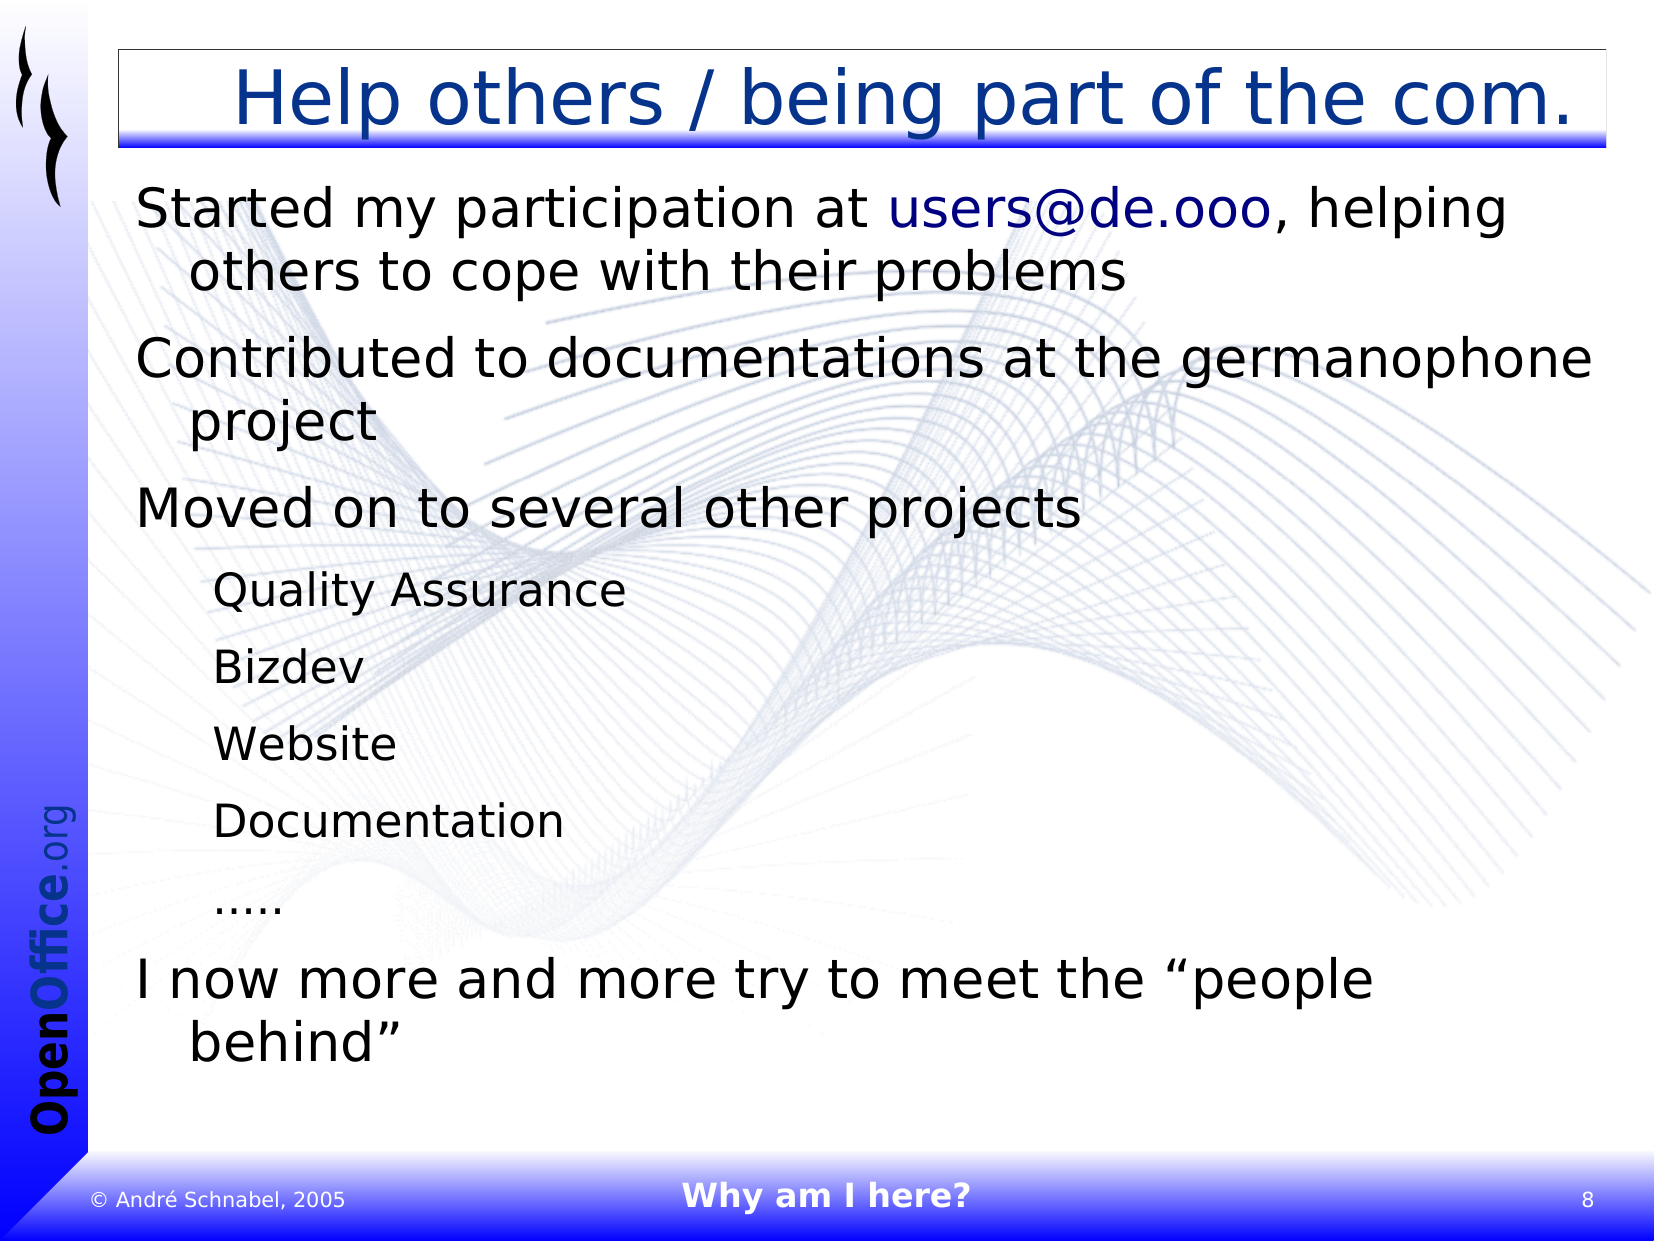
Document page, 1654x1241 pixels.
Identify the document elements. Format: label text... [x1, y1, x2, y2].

list Started my participation at users@de.ooo, helping others to cope with their problems Contributed to documentations at the germanophone project Moved on to several other projects Quality Assurance Bizdev Website Documentation ..... I now more and more try to meet the “people behind” [118, 177, 1607, 1109]
title Help others / being part of the com. [118, 49, 1607, 148]
